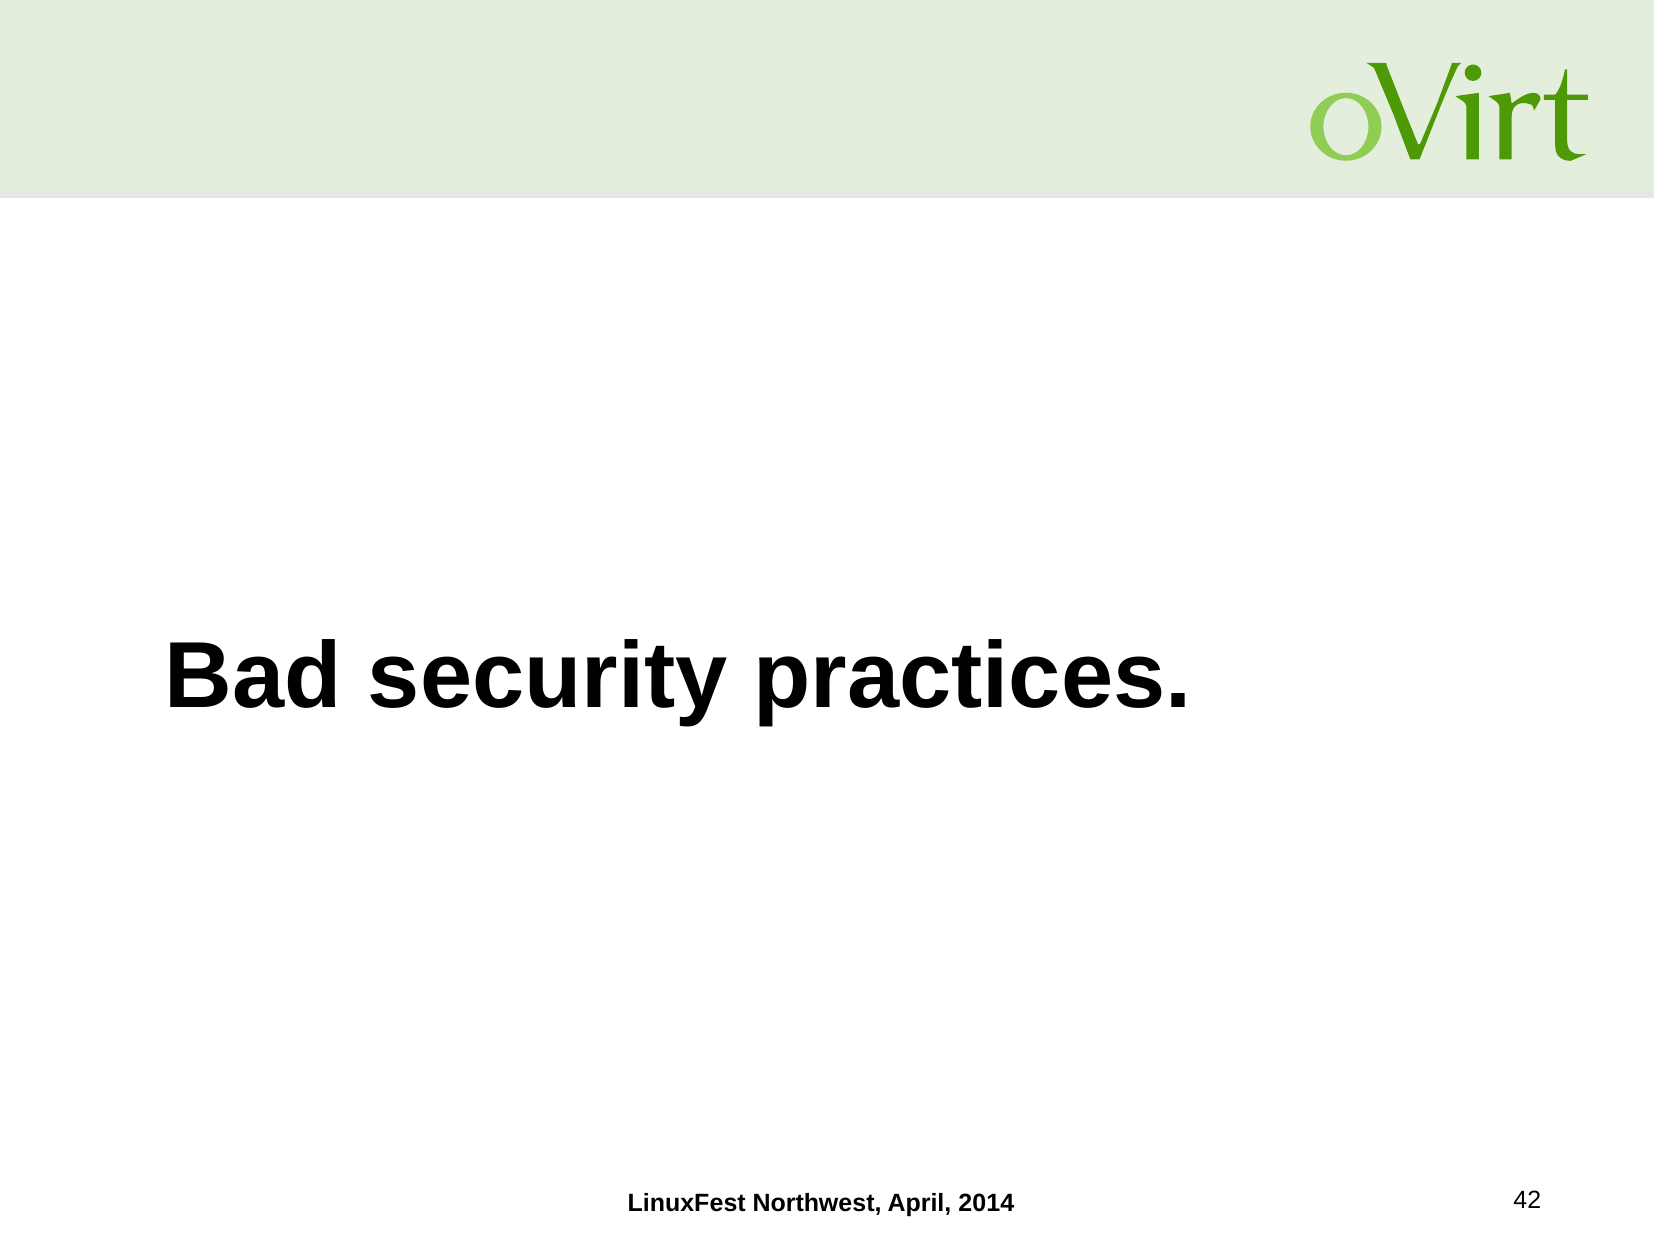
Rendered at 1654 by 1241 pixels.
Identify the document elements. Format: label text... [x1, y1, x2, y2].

text_box Bad security practices. [150, 615, 1654, 750]
